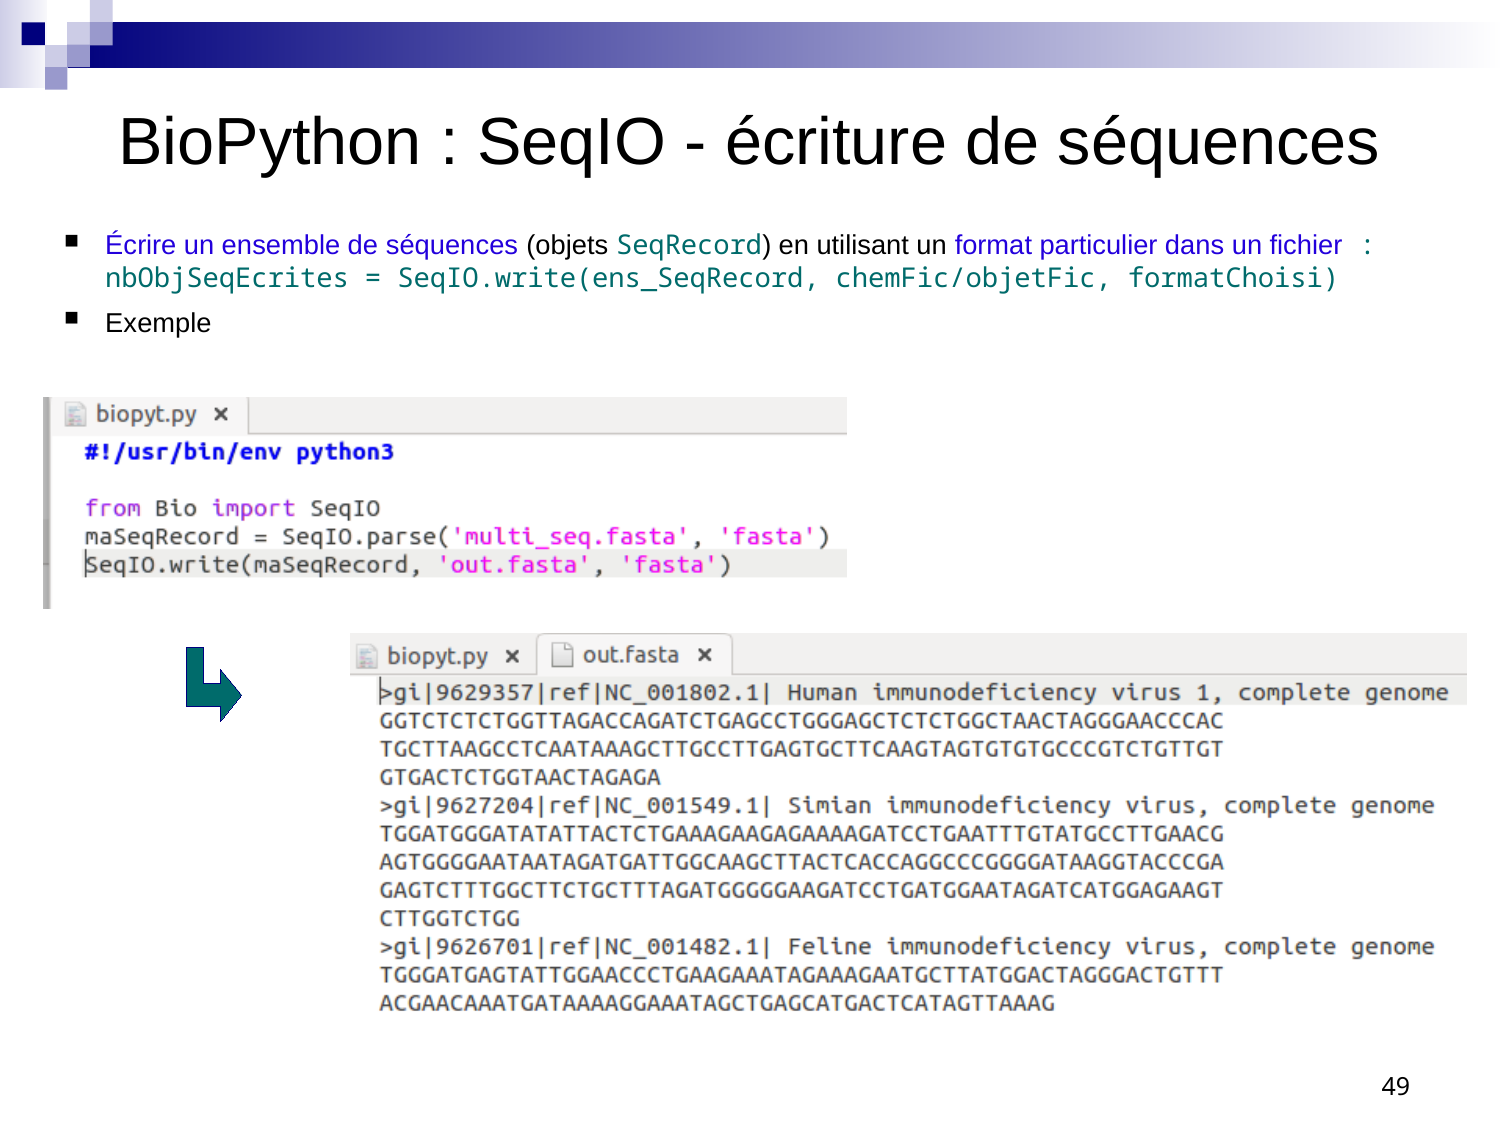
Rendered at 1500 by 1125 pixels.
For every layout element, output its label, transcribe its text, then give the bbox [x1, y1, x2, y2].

text_box [186, 647, 242, 722]
title BioPython : SeqIO - écriture de séquences [75, 69, 1426, 207]
picture [43, 397, 847, 609]
picture [350, 633, 1467, 1033]
list Écrire un ensemble de séquences (objets SeqRecord) en utilisant un format particulier dans un fichier : nbObjSeqEcrites = SeqIO.write(ens_SeqRecord, chemFic/objetFic, formatChoisi) Exemple [49, 219, 1489, 367]
